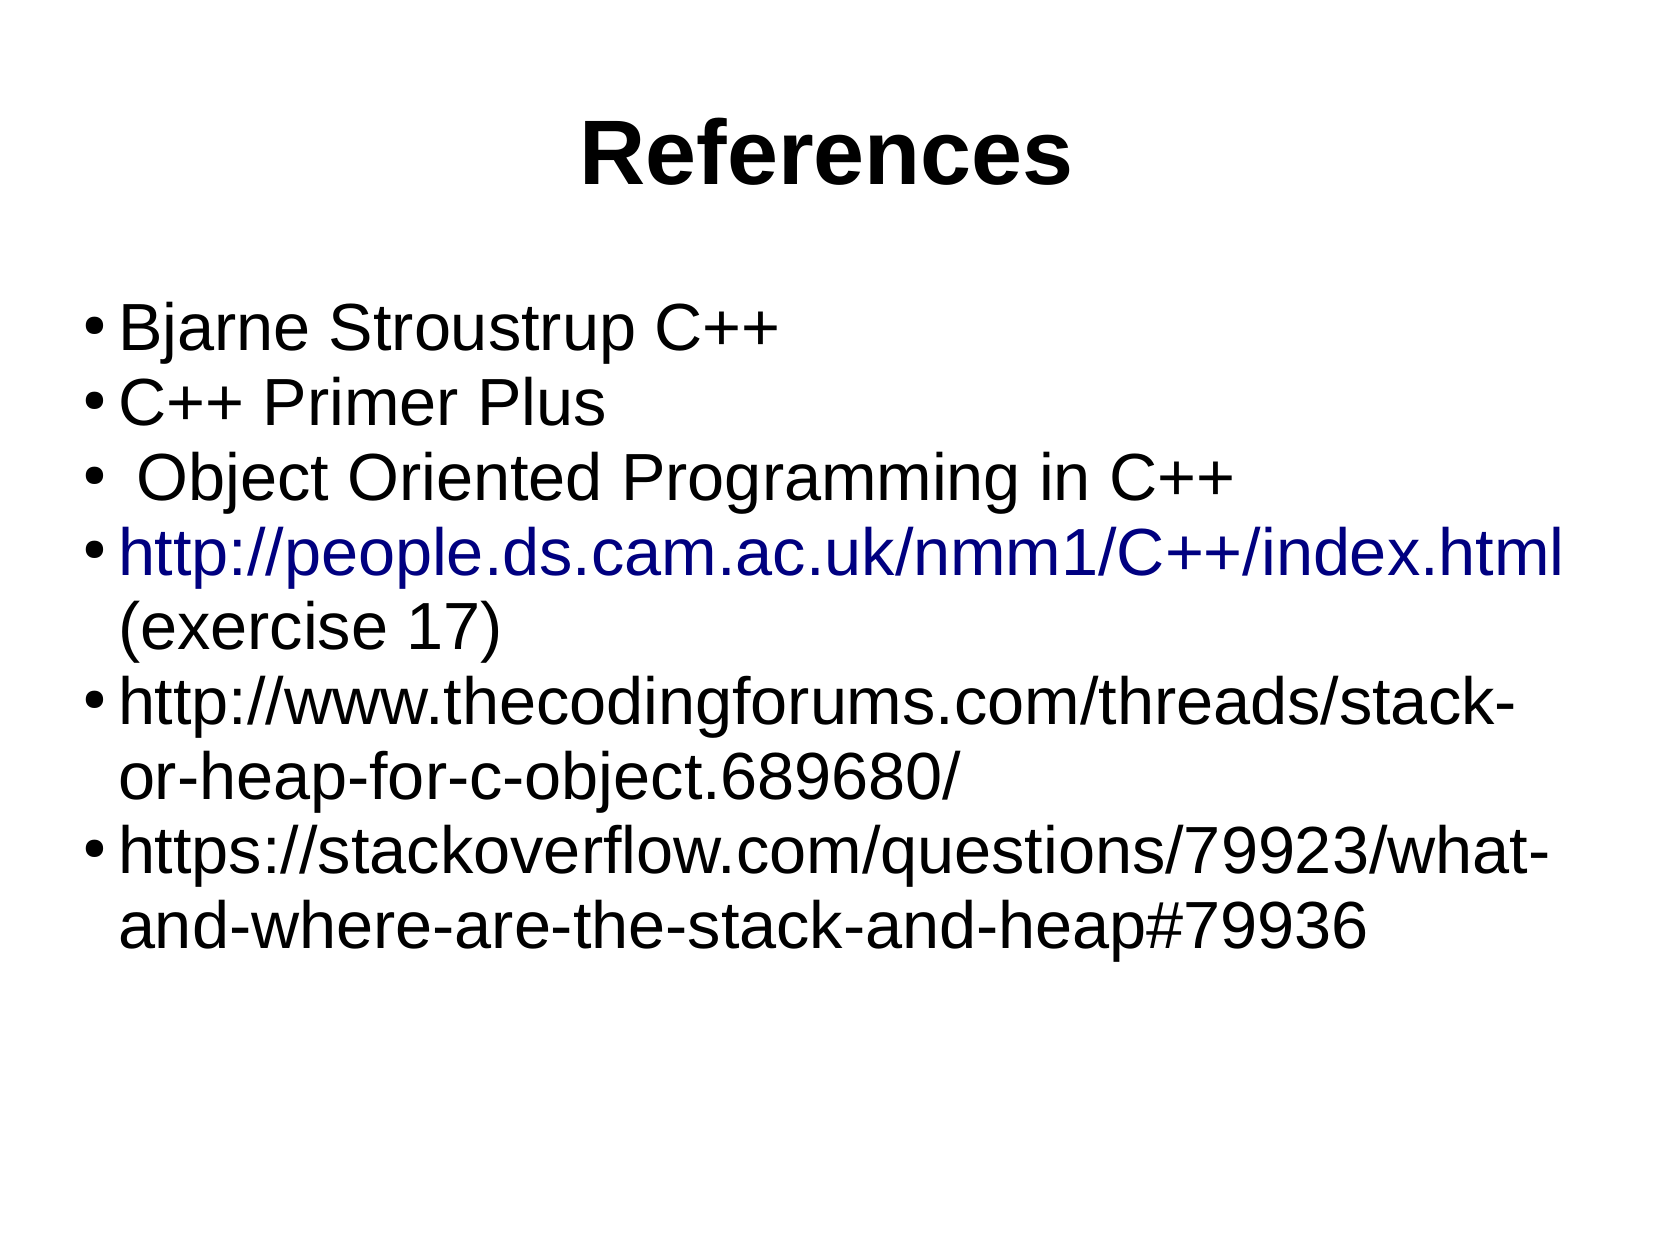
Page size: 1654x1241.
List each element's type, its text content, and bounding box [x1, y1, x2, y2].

subtitle Bjarne Stroustrup C++ C++ Primer Plus Object Oriented Programming in C++ http://people.ds.cam.ac.uk/nmm1/C++/index.html (exercise 17) http://www.thecodingforums.com/threads/stack-or-heap-for-c-object.689680/ https://stackoverflow.com/questions/79923/what-and-where-are-the-stack-and-heap#79936 [82, 290, 1571, 1010]
title References [82, 49, 1571, 257]
